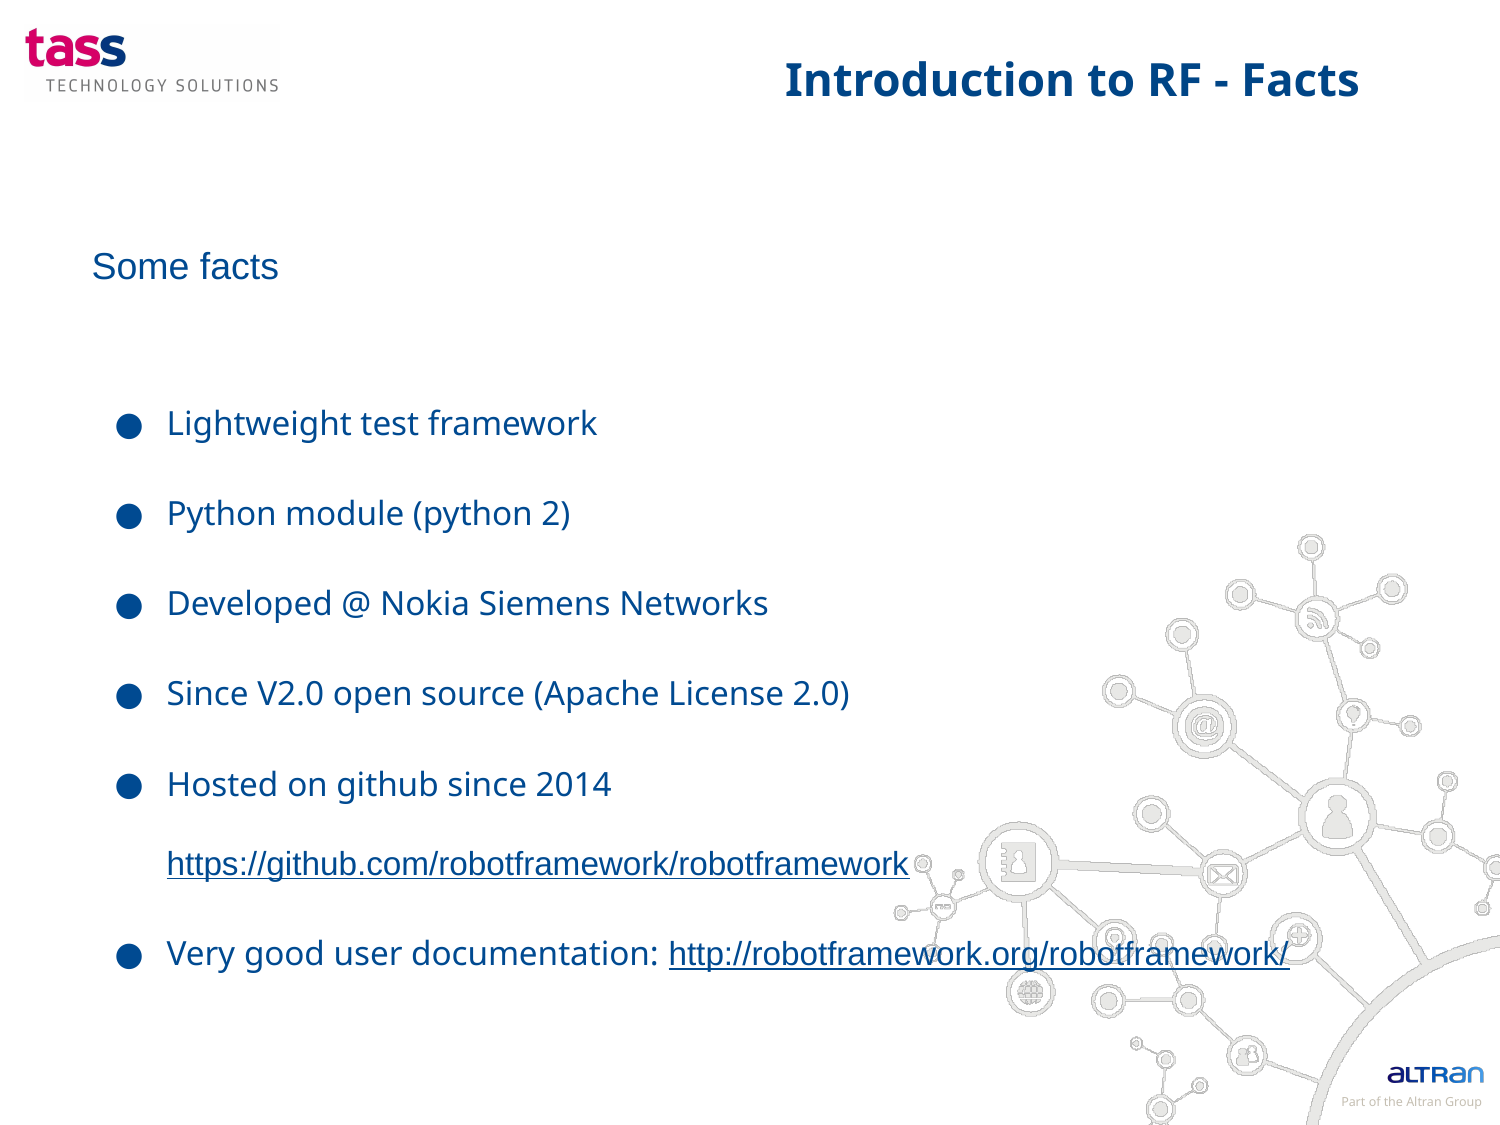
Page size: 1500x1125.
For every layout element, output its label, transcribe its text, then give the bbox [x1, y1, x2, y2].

picture [1385, 1064, 1485, 1087]
list Lightweight test framework Python module (python 2) Developed @ Nokia Siemens Networks Since V2.0 open source (Apache License 2.0) Hosted on github since 2014 https://github.com/robotframework/robotframework Very good user documentation: http://robotframework.org/robotframework/ [76, 354, 1375, 1016]
list Some facts [76, 234, 347, 355]
title Introduction to RF - Facts [336, 30, 1375, 126]
picture [24, 24, 280, 102]
